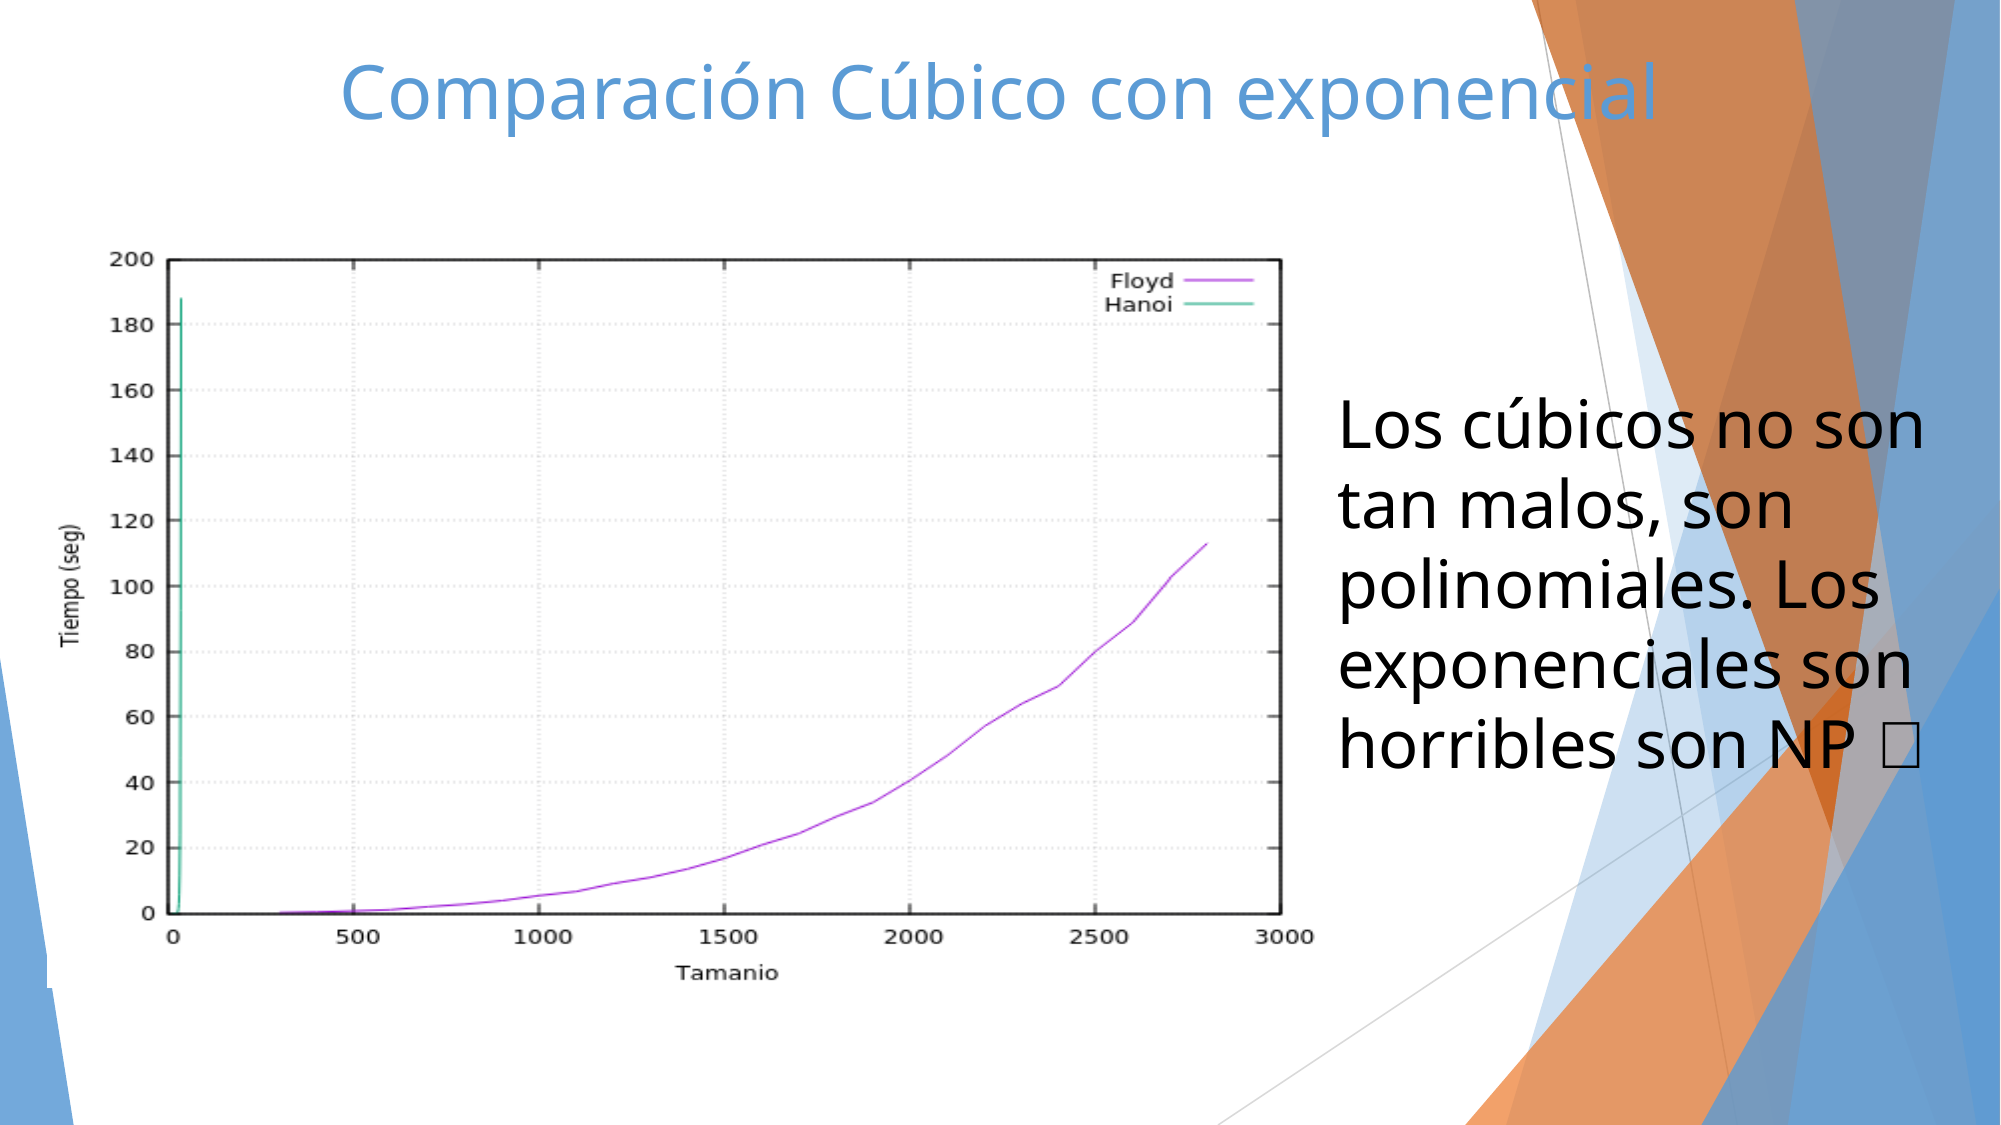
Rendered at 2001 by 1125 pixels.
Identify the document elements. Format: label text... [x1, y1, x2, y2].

picture [47, 235, 1323, 988]
text_box Los cúbicos no son tan malos, son polinomiales. Los exponenciales son horribles son NP  [1323, 373, 2000, 850]
title Comparación Cúbico con exponencial [0, 36, 2000, 148]
